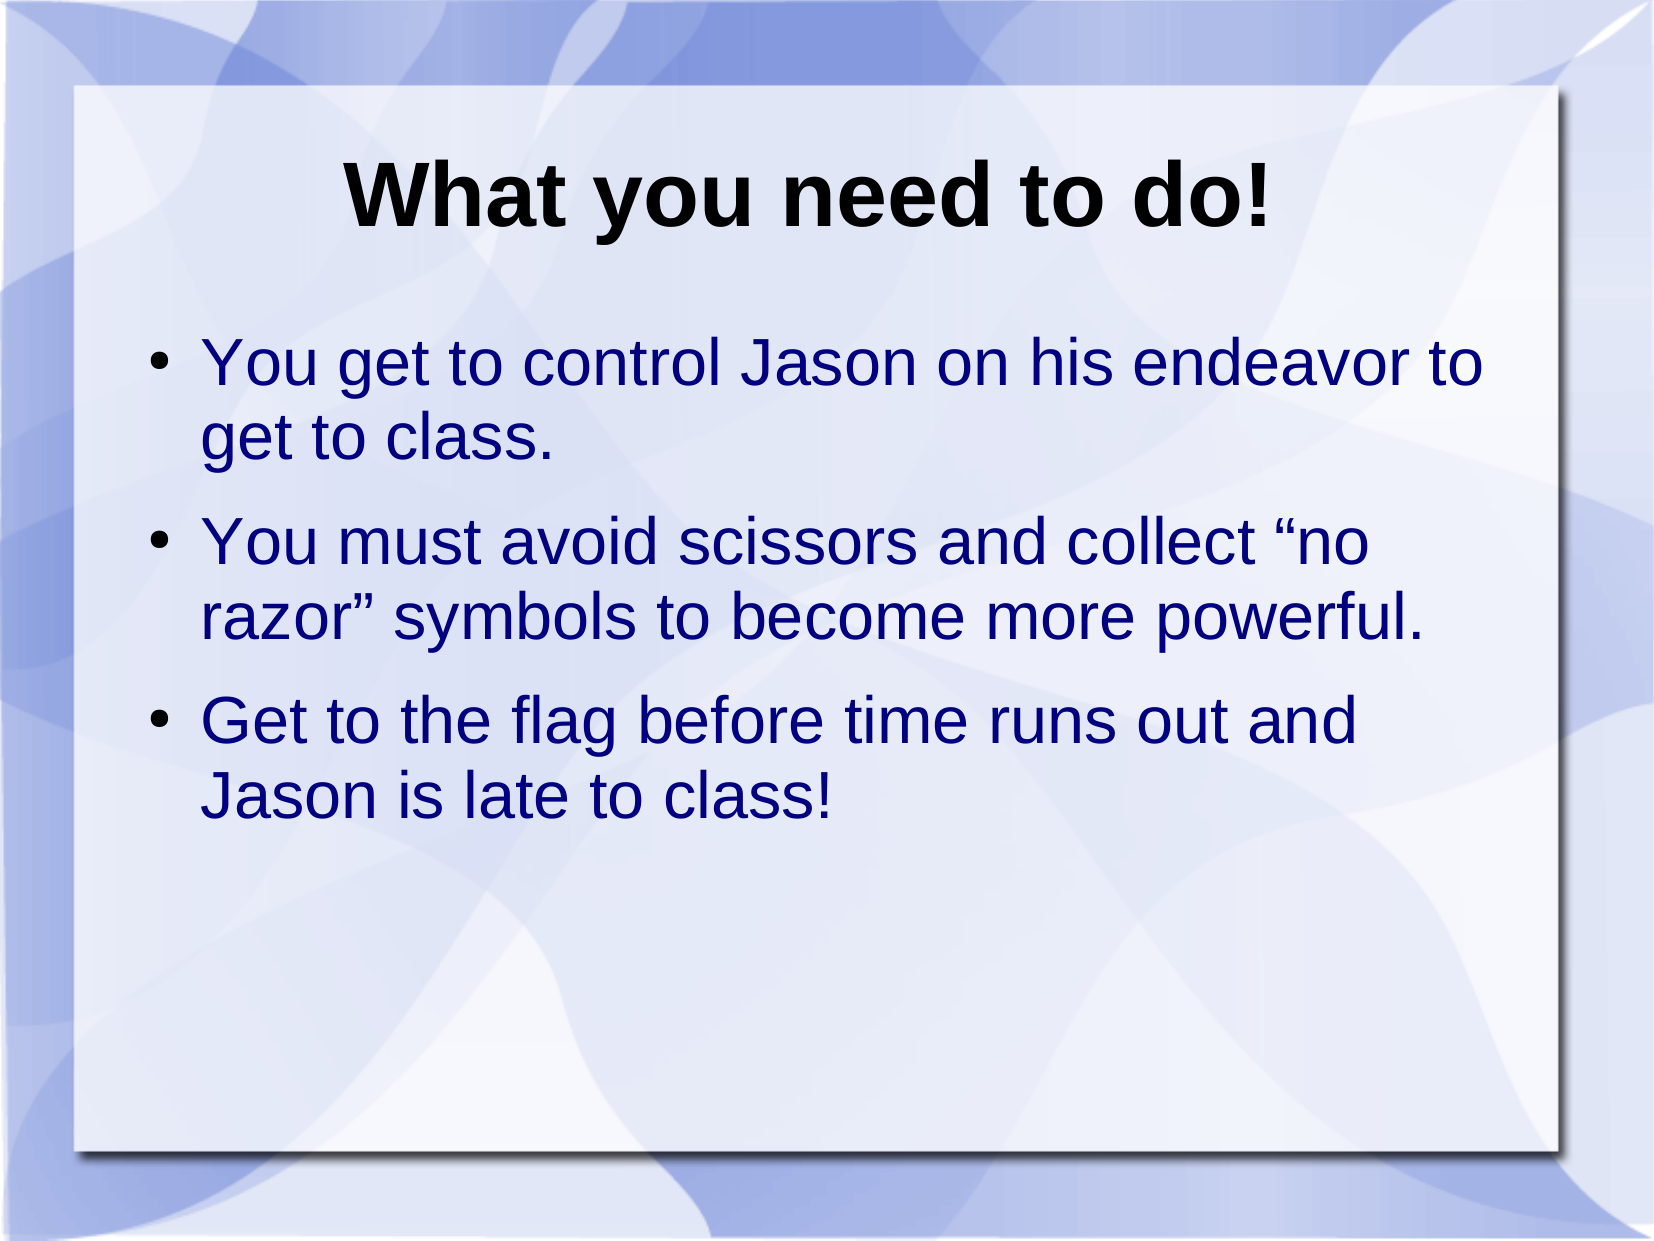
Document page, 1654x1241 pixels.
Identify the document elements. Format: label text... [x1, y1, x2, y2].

title What you need to do! [82, 90, 1536, 298]
list You get to control Jason on his endeavor to get to class. You must avoid scissors and collect “no razor” symbols to become more powerful. Get to the flag before time runs out and Jason is late to class! [129, 324, 1489, 975]
picture [0, 0, 1654, 1241]
